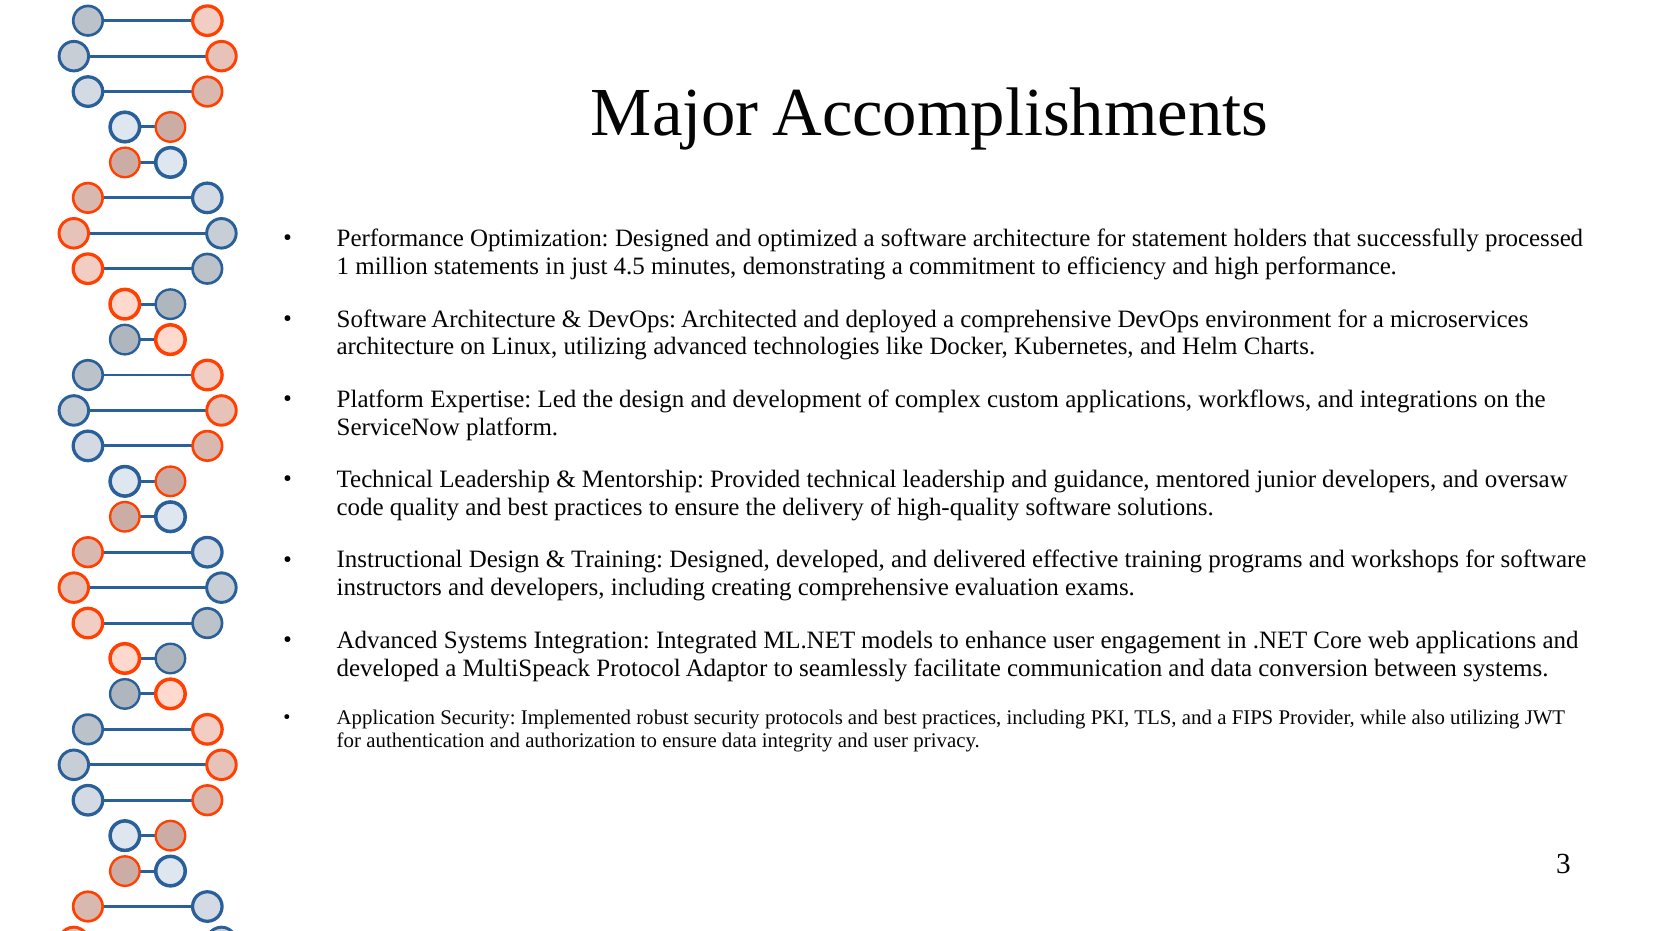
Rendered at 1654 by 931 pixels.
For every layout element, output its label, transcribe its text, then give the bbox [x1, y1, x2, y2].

list Performance Optimization: Designed and optimized a software architecture for statement holders that successfully processed 1 million statements in just 4.5 minutes, demonstrating a commitment to efficiency and high performance. Software Architecture & DevOps: Architected and deployed a comprehensive DevOps environment for a microservices architecture on Linux, utilizing advanced technologies like Docker, Kubernetes, and Helm Charts. Platform Expertise: Led the design and development of complex custom applications, workflows, and integrations on the ServiceNow platform. Technical Leadership & Mentorship: Provided technical leadership and guidance, mentored junior developers, and oversaw code quality and best practices to ensure the delivery of high-quality software solutions. Instructional Design & Training: Designed, developed, and delivered effective training programs and workshops for software instructors and developers, including creating comprehensive evaluation exams. Advanced Systems Integration: Integrated ML.NET models to enhance user engagement in .NET Core web applications and developed a MultiSpeack Protocol Adaptor to seamlessly facilitate communication and data conversion between systems. Application Security: Implemented robust security protocols and best practices, including PKI, TLS, and a FIPS Provider, while also utilizing JWT for authentication and authorization to ensure data integrity and user privacy. [265, 224, 1595, 764]
title Major Accomplishments [265, 35, 1595, 189]
